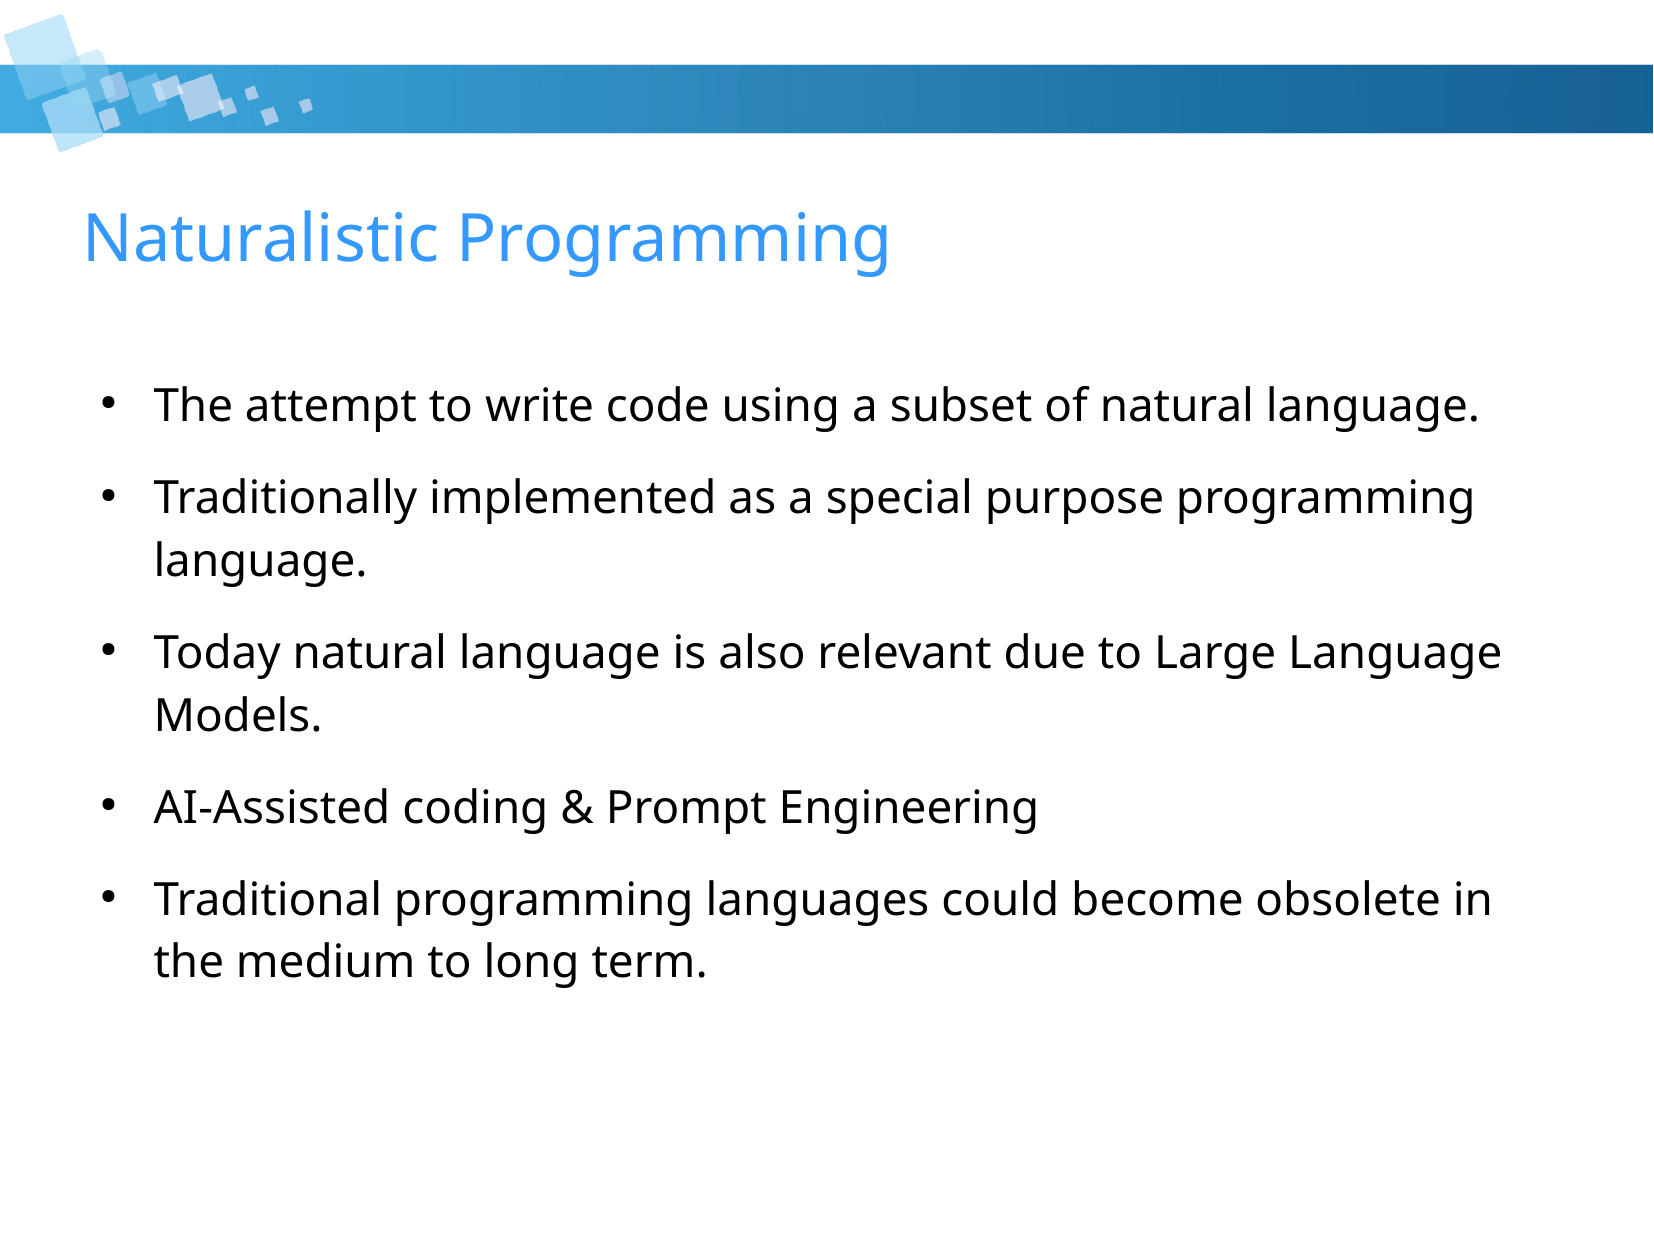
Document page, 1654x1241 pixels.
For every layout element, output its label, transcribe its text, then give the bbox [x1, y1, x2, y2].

list The attempt to write code using a subset of natural language. Traditionally implemented as a special purpose programming language. Today natural language is also relevant due to Large Language Models. AI-Assisted coding & Prompt Engineering Traditional programming languages could become obsolete in the medium to long term. [82, 372, 1571, 971]
picture [0, 0, 1653, 1238]
title Naturalistic Programming [82, 139, 1571, 332]
